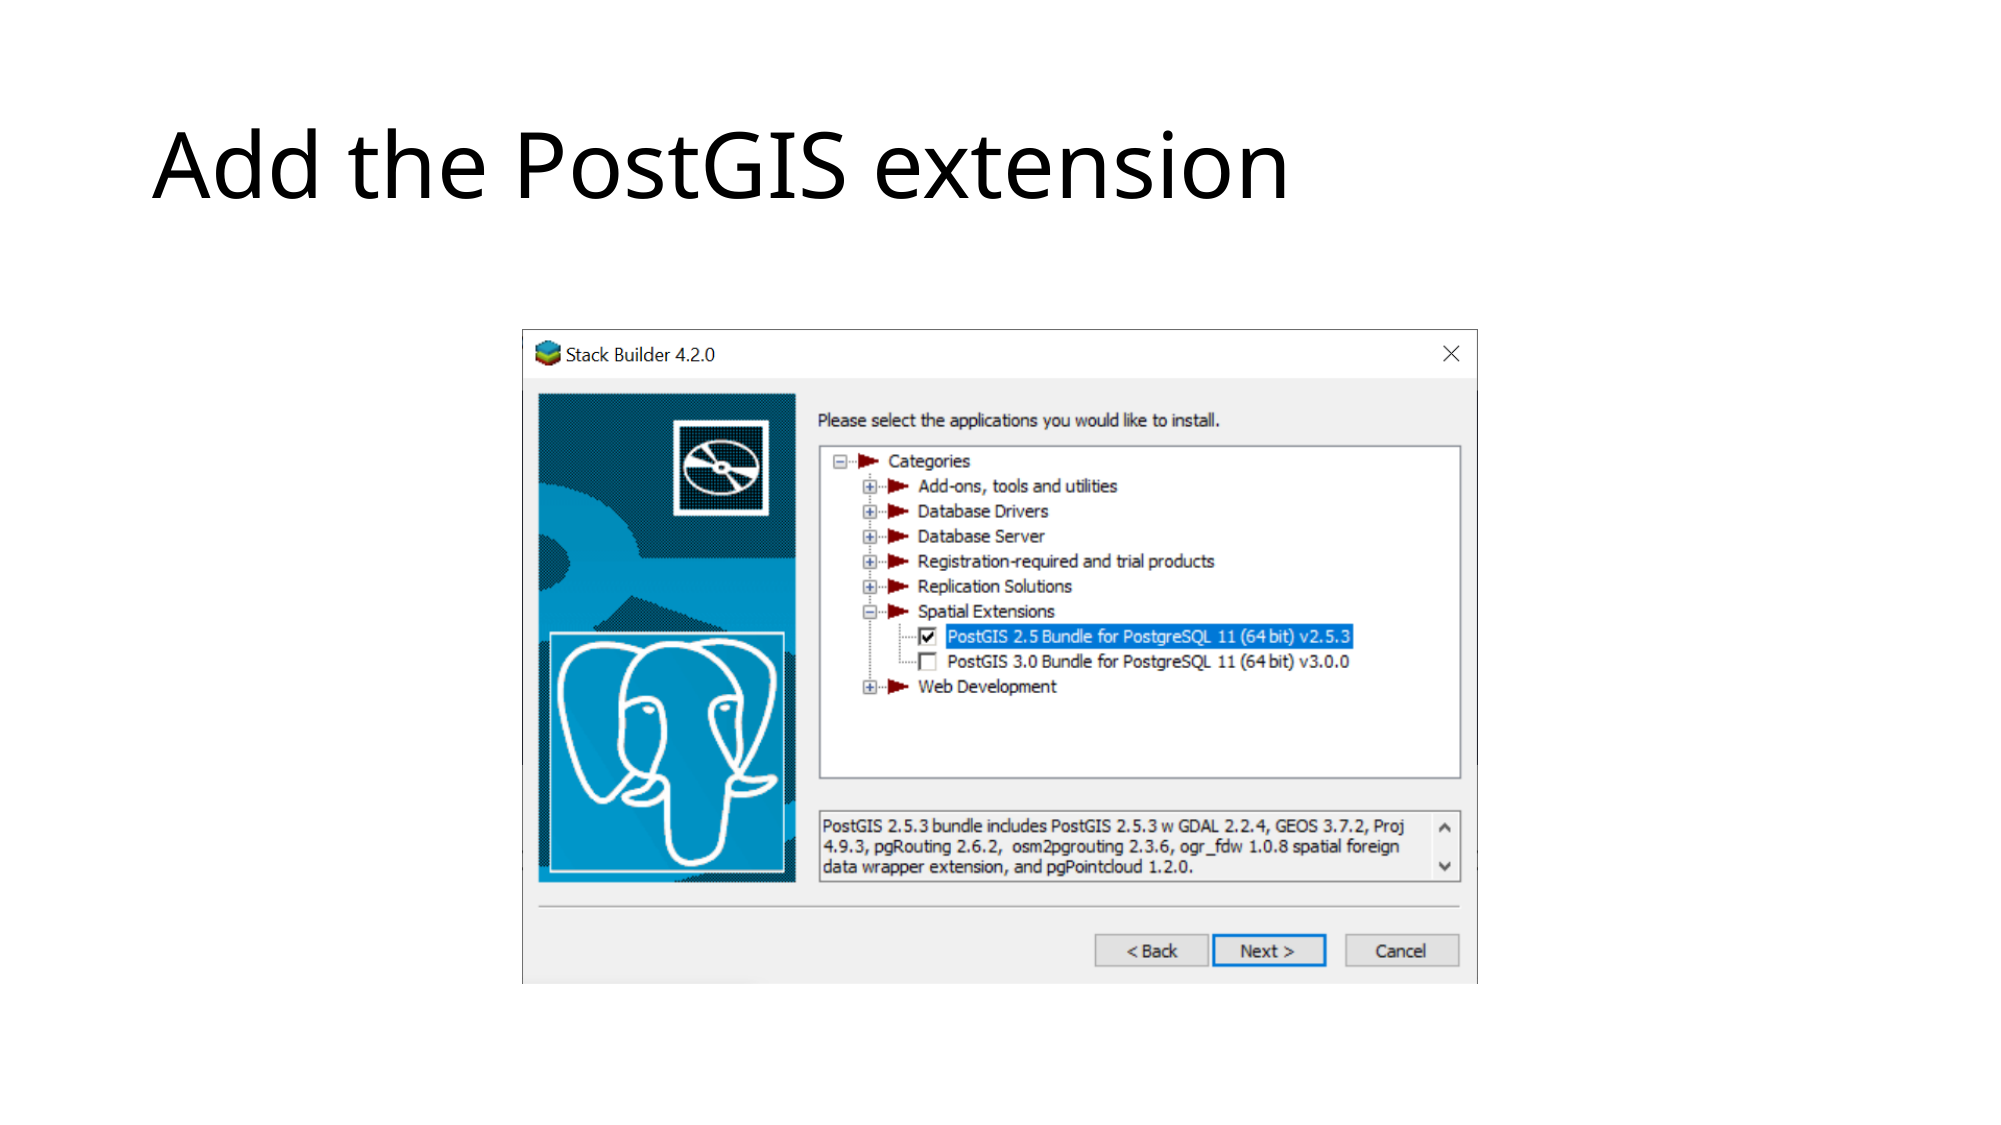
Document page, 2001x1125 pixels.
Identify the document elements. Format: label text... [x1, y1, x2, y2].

title Add the PostGIS extension [137, 59, 1863, 278]
picture [522, 329, 1478, 984]
